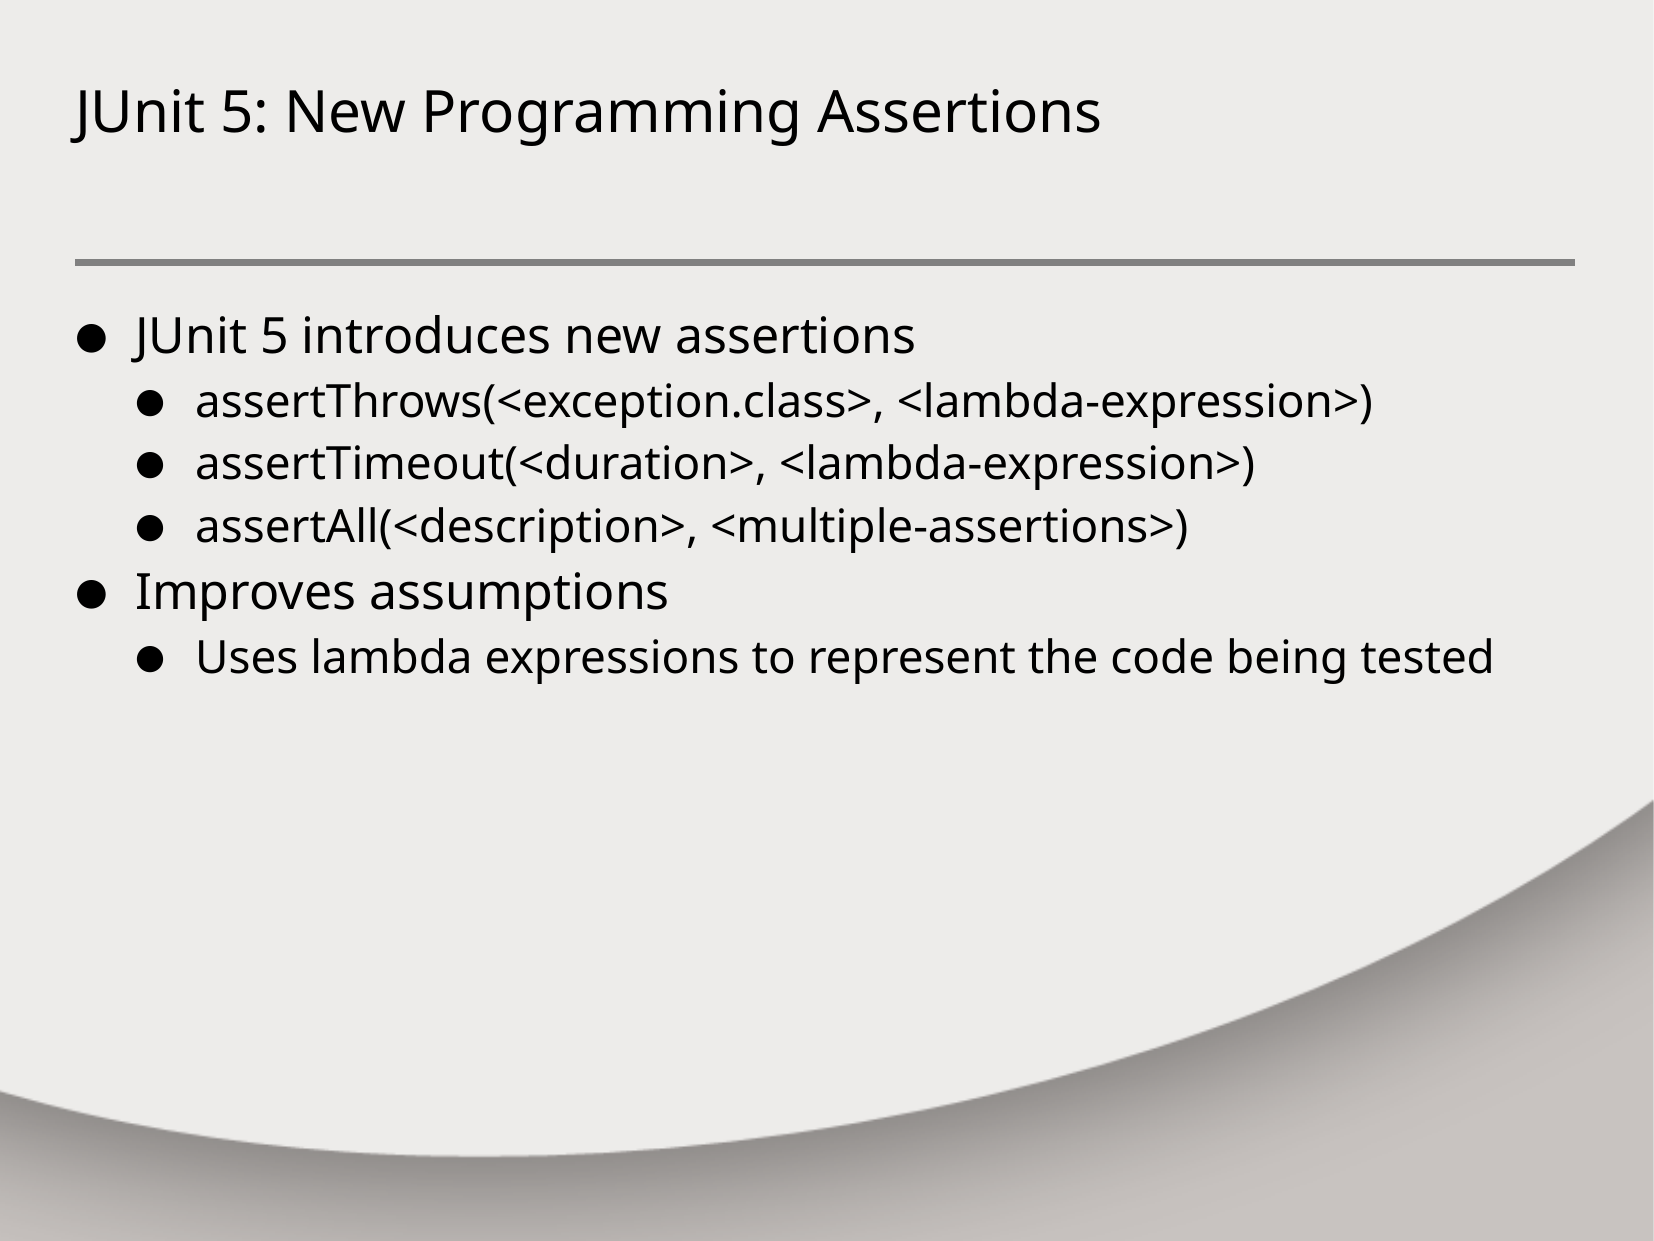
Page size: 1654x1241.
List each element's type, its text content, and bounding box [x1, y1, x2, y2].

list JUnit 5 introduces new assertions assertThrows(<exception.class>, <lambda-expression>) assertTimeout(<duration>, <lambda-expression>) assertAll(<description>, <multiple-assertions>) Improves assumptions Uses lambda expressions to represent the code being tested [75, 299, 1576, 1163]
title JUnit 5: New Programming Assertions [75, 75, 1576, 226]
picture [0, 0, 1654, 1241]
